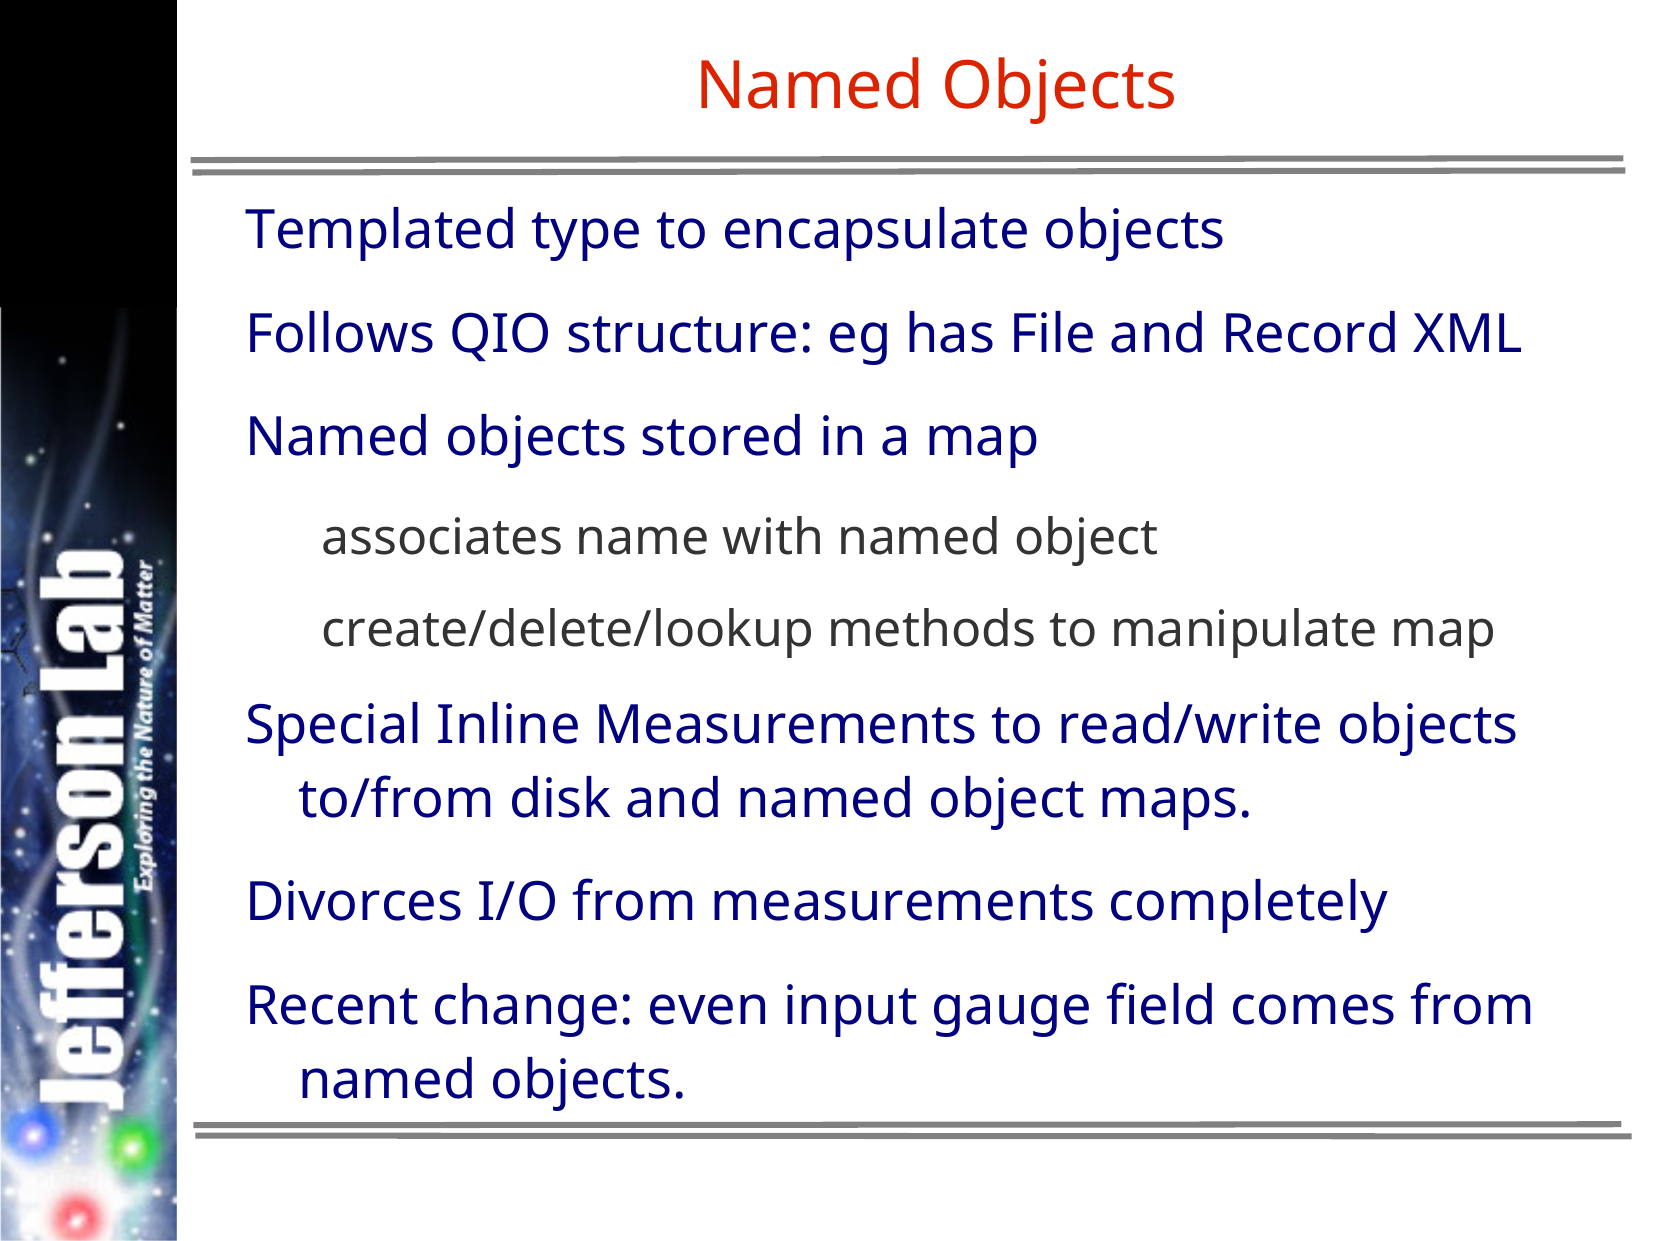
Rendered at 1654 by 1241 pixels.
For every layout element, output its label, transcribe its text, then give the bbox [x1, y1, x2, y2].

title Named Objects [235, 17, 1638, 149]
list Templated type to encapsulate objects Follows QIO structure: eg has File and Record XML Named objects stored in a map associates name with named object create/delete/lookup methods to manipulate map Special Inline Measurements to read/write objects to/from disk and named object maps. Divorces I/O from measurements completely Recent change: even input gauge field comes from named objects. [227, 190, 1628, 1129]
picture [2, 308, 176, 1240]
